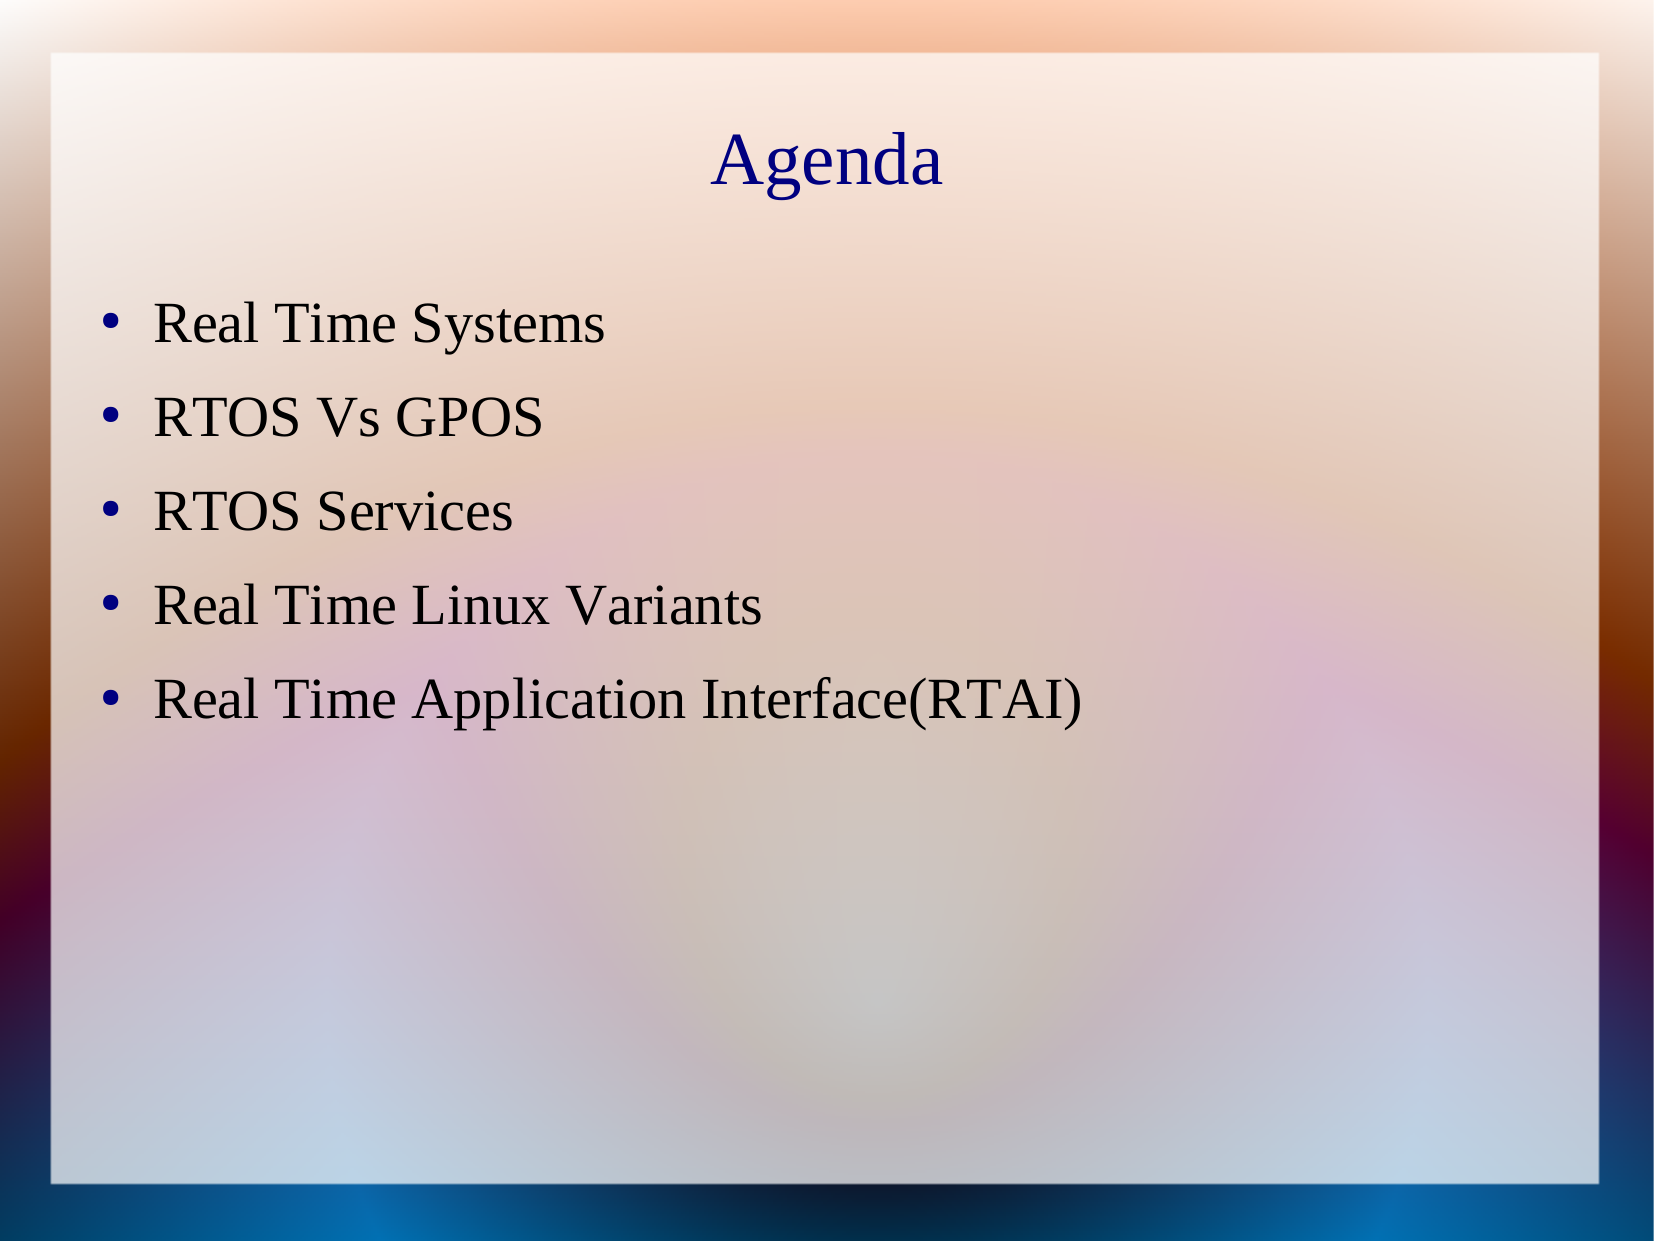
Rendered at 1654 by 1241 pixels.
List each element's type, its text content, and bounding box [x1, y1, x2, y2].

picture [0, 0, 1654, 1241]
title Agenda [82, 55, 1571, 263]
list Real Time Systems RTOS Vs GPOS RTOS Services Real Time Linux Variants Real Time Application Interface(RTAI) [82, 290, 1571, 1010]
